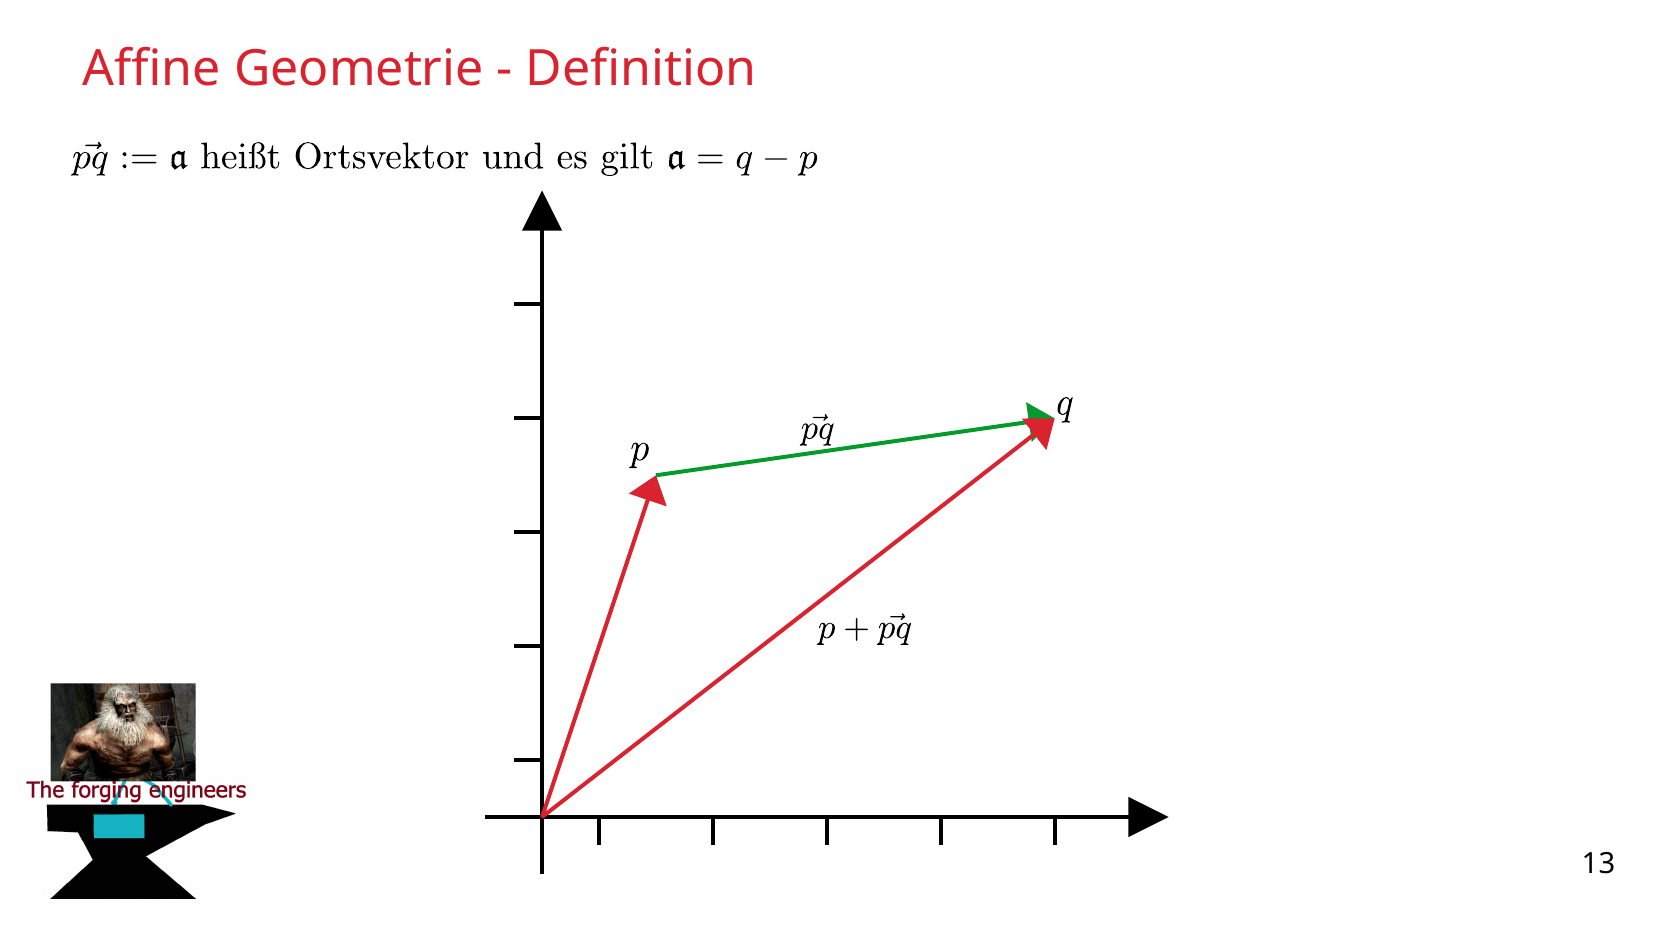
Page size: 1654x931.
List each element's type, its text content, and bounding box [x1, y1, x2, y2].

picture [70, 141, 818, 176]
picture [483, 188, 1171, 876]
title Affine Geometrie - Definition [82, 37, 1571, 95]
picture [17, 679, 254, 916]
